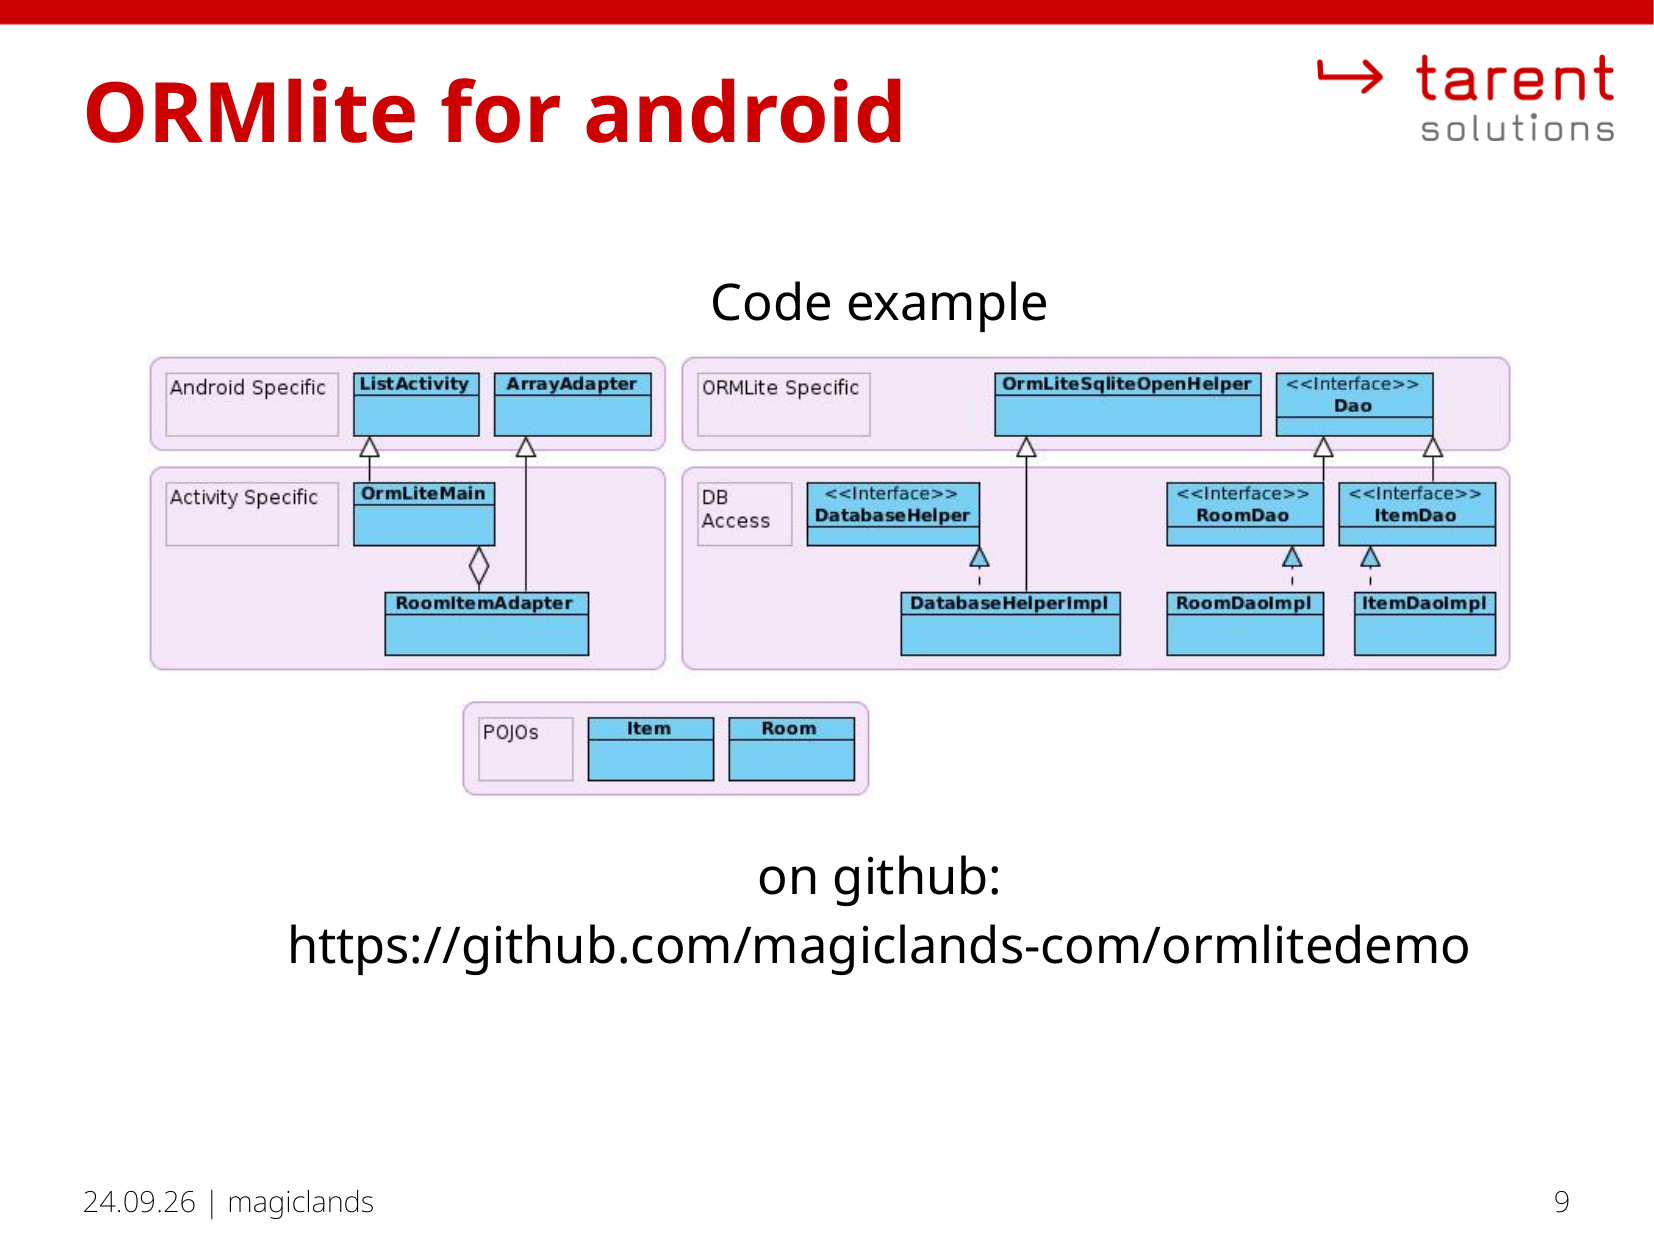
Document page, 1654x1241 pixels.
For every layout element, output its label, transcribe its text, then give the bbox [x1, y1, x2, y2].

title ORMlite for android [82, 20, 1571, 201]
picture [1571, 45, 1622, 151]
list Code example on github: https://github.com/magiclands-com/ormlitedemo [82, 265, 1625, 986]
picture [147, 354, 1517, 802]
picture [0, 0, 1654, 26]
